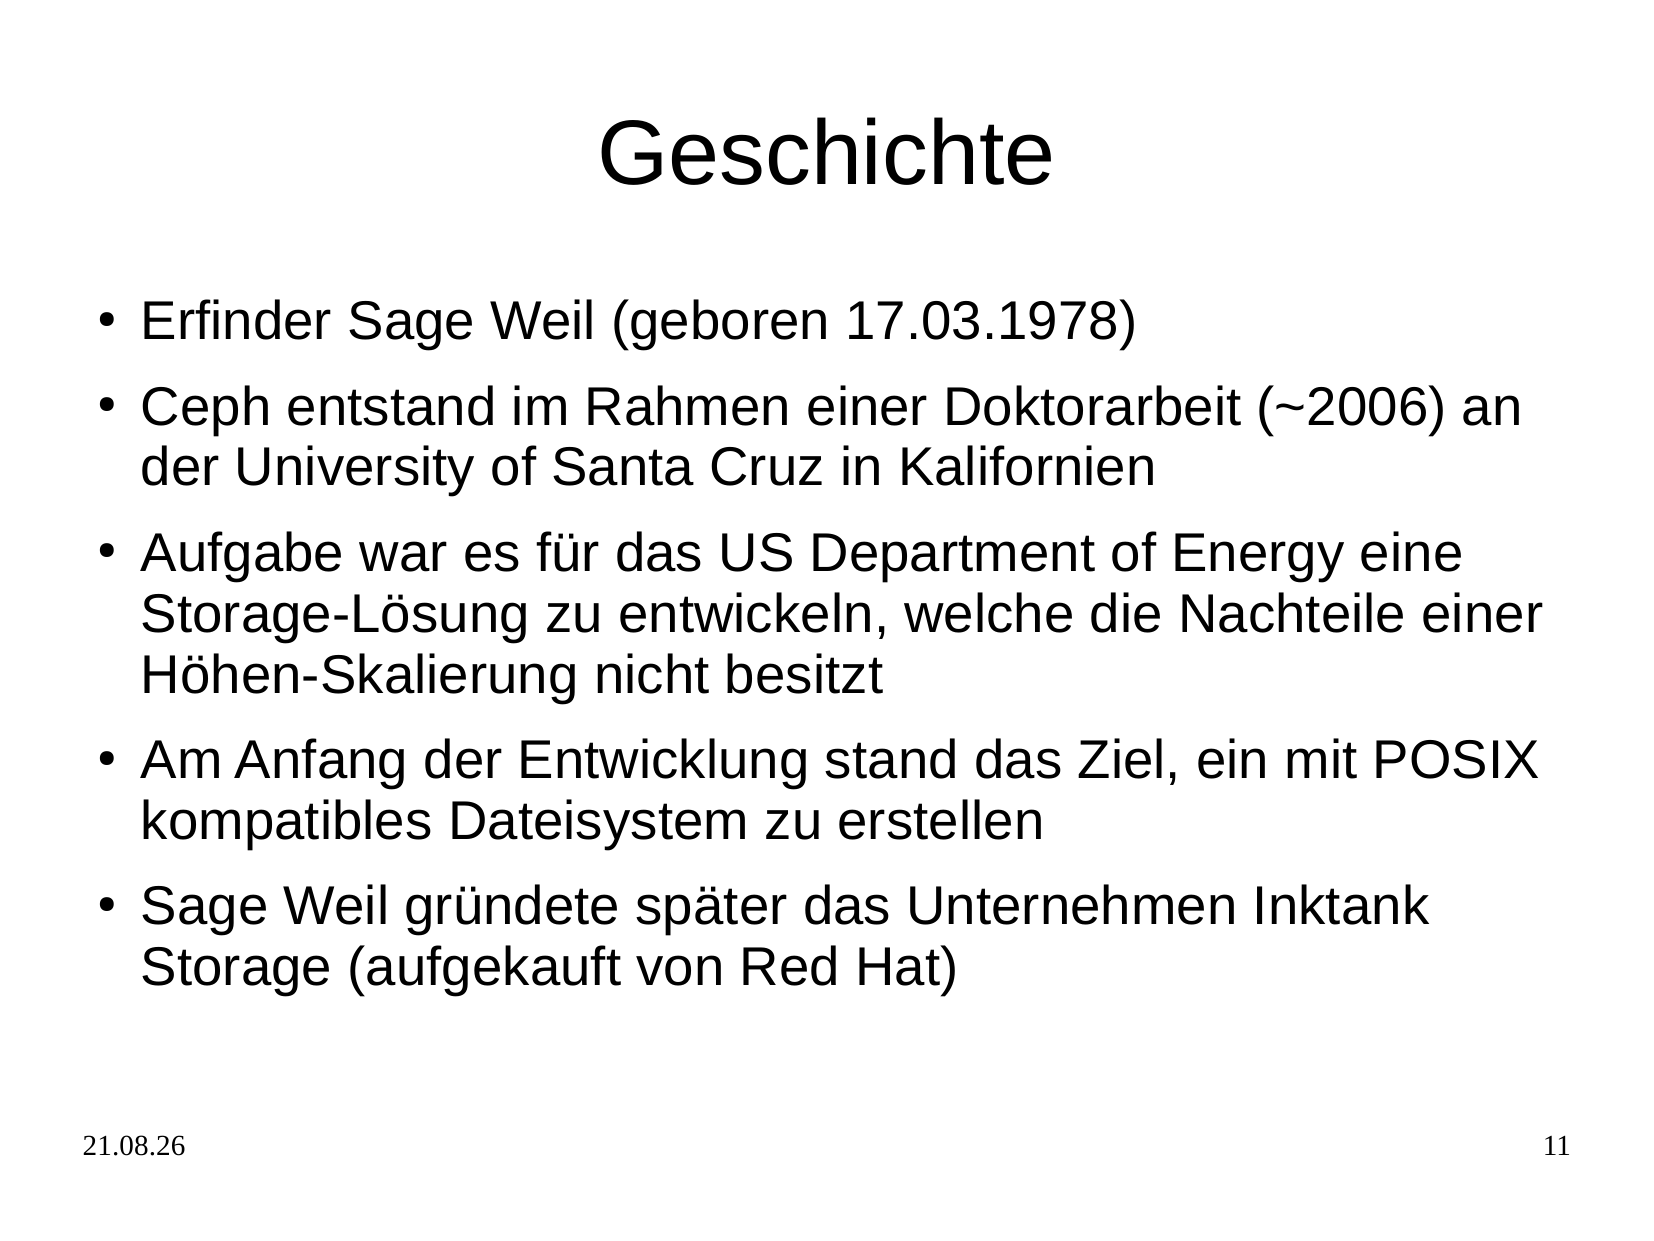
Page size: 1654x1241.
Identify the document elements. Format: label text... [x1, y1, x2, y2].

list Erfinder Sage Weil (geboren 17.03.1978) Ceph entstand im Rahmen einer Doktorarbeit (~2006) an der University of Santa Cruz in Kalifornien Aufgabe war es für das US Department of Energy eine Storage-Lösung zu entwickeln, welche die Nachteile einer Höhen-Skalierung nicht besitzt Am Anfang der Entwicklung stand das Ziel, ein mit POSIX kompatibles Dateisystem zu erstellen Sage Weil gründete später das Unternehmen Inktank Storage (aufgekauft von Red Hat) [82, 290, 1571, 1010]
title Geschichte [82, 49, 1571, 257]
